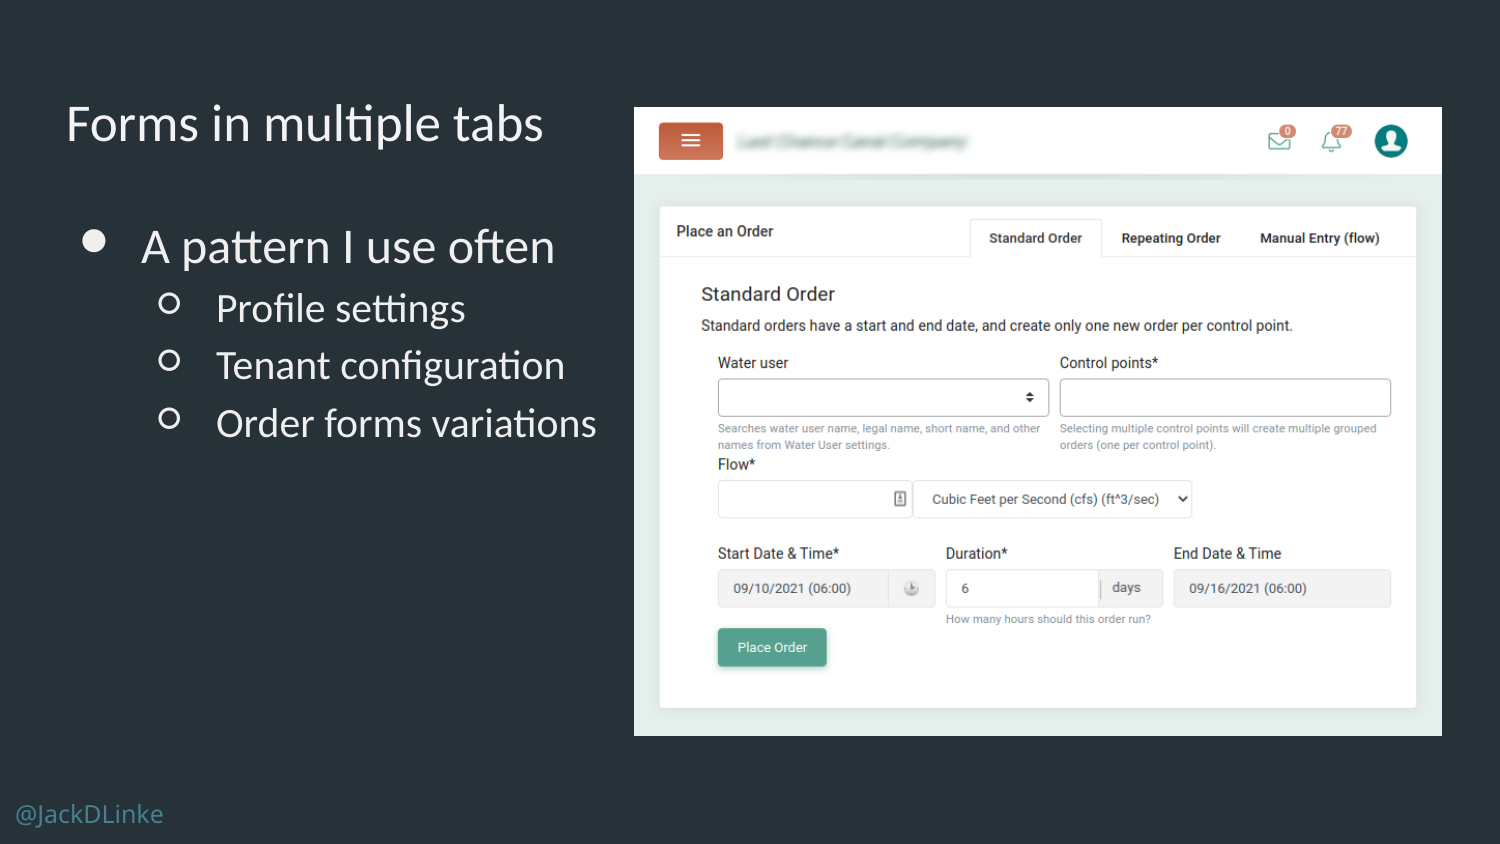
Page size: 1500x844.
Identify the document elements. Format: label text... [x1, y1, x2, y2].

title Forms in multiple tabs [51, 72, 1449, 167]
list A pattern I use often Profile settings Tenant configuration Order forms variations [51, 189, 1449, 750]
picture [634, 107, 1442, 736]
